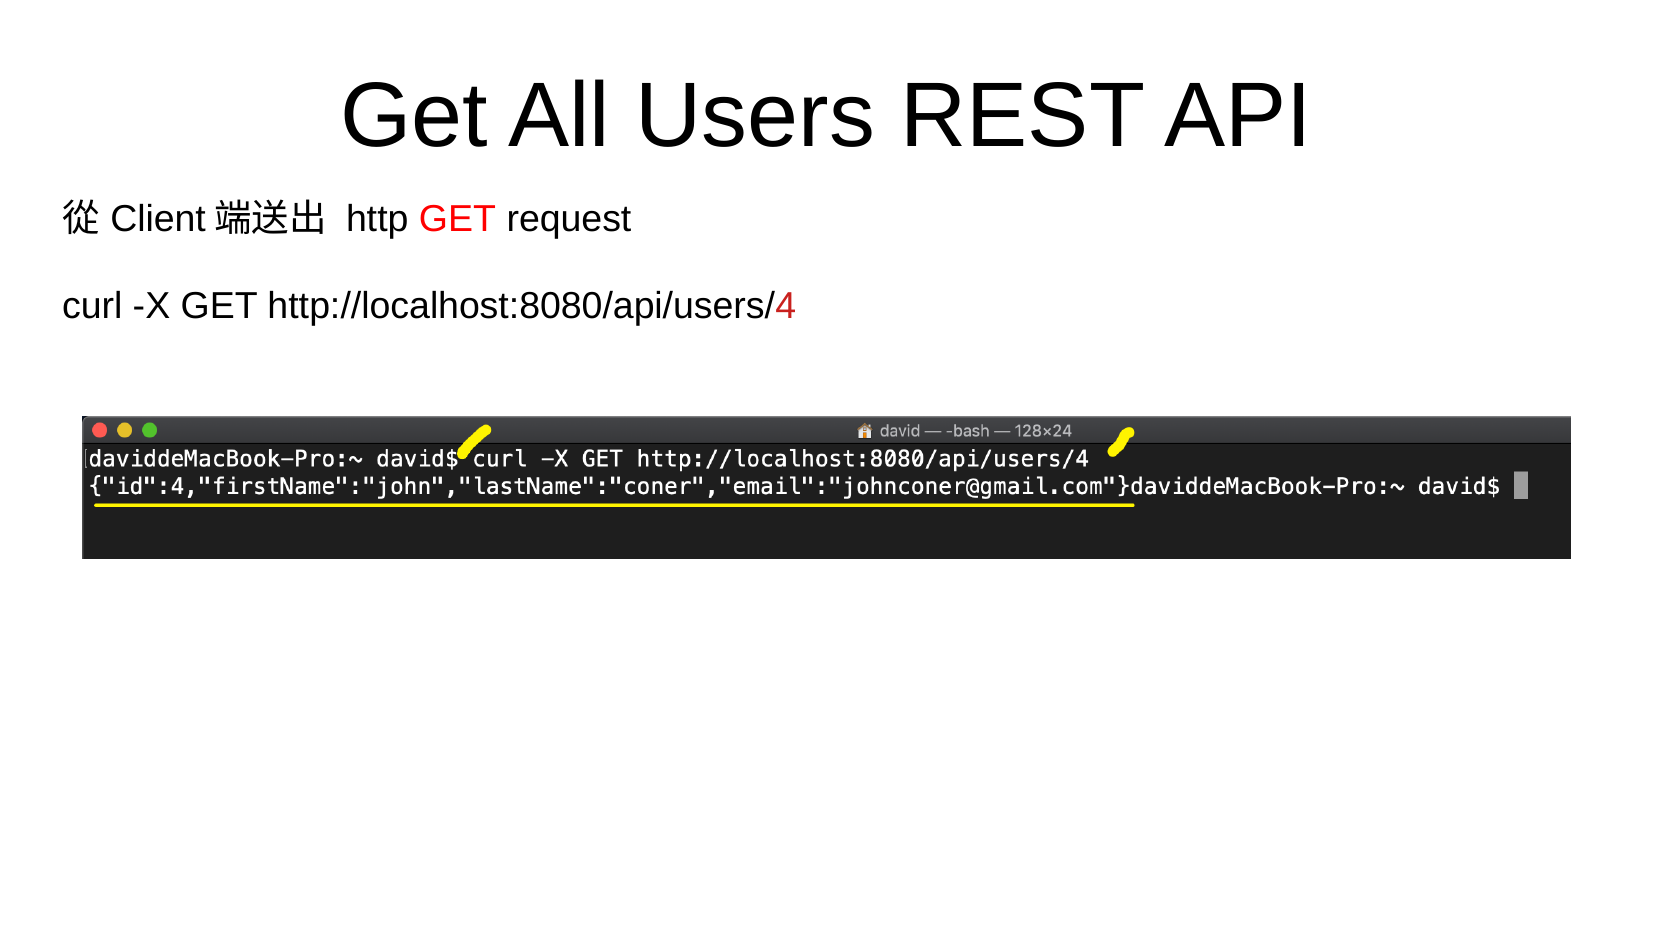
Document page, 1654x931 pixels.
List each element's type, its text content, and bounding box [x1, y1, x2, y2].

title Get All Users REST API [82, 23, 1571, 180]
picture [82, 416, 1571, 559]
text_box 從Client端送出 http GET request curl -X GET http://localhost:8080/api/users/4 [47, 180, 1654, 398]
